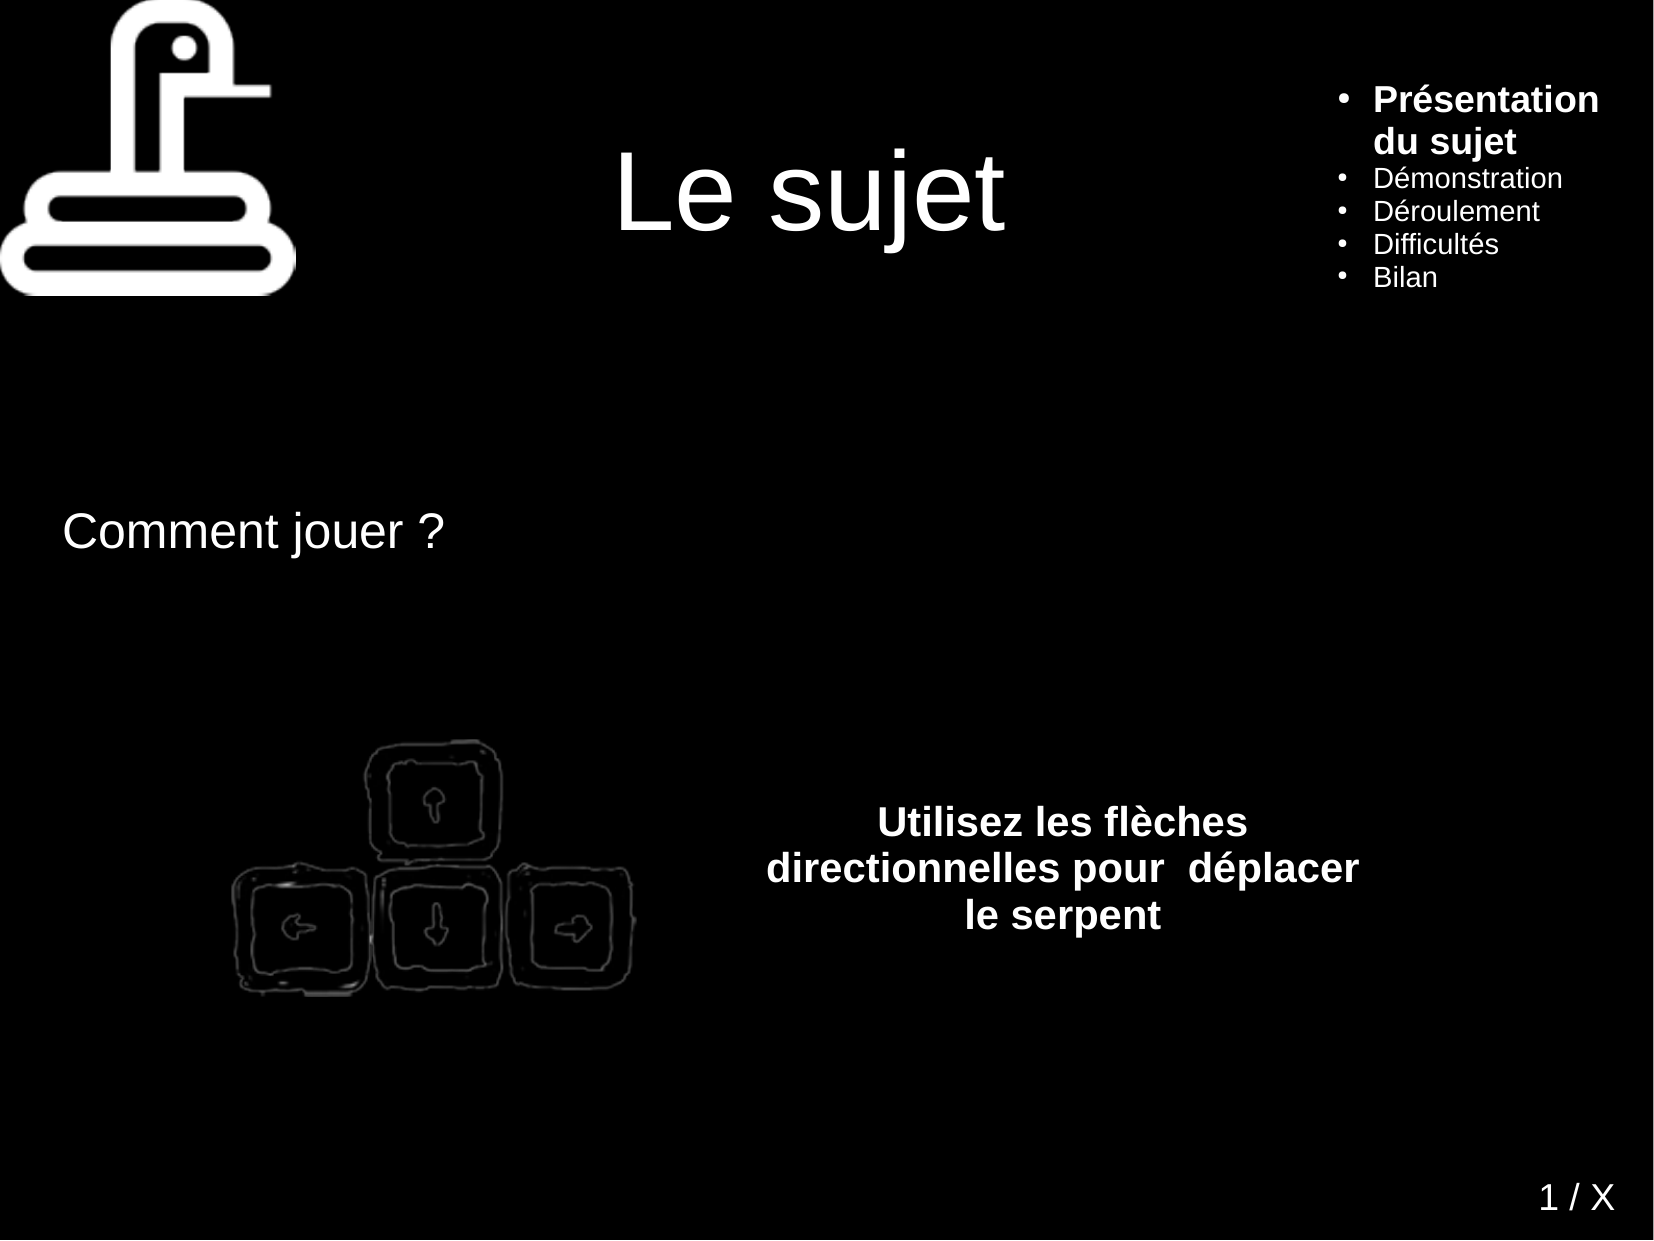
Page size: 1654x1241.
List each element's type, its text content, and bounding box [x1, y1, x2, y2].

picture [224, 732, 641, 999]
title Le sujet [296, 88, 1322, 296]
text_box Comment jouer ? [47, 496, 508, 623]
picture [0, 0, 296, 296]
text_box 1 / X [1523, 1169, 1654, 1241]
text_box Utilisez les flèches directionnelles pour déplacer le serpent [732, 791, 1394, 946]
text_box Présentation du sujet Démonstration Déroulement Difficultés Bilan [1322, 70, 1654, 301]
